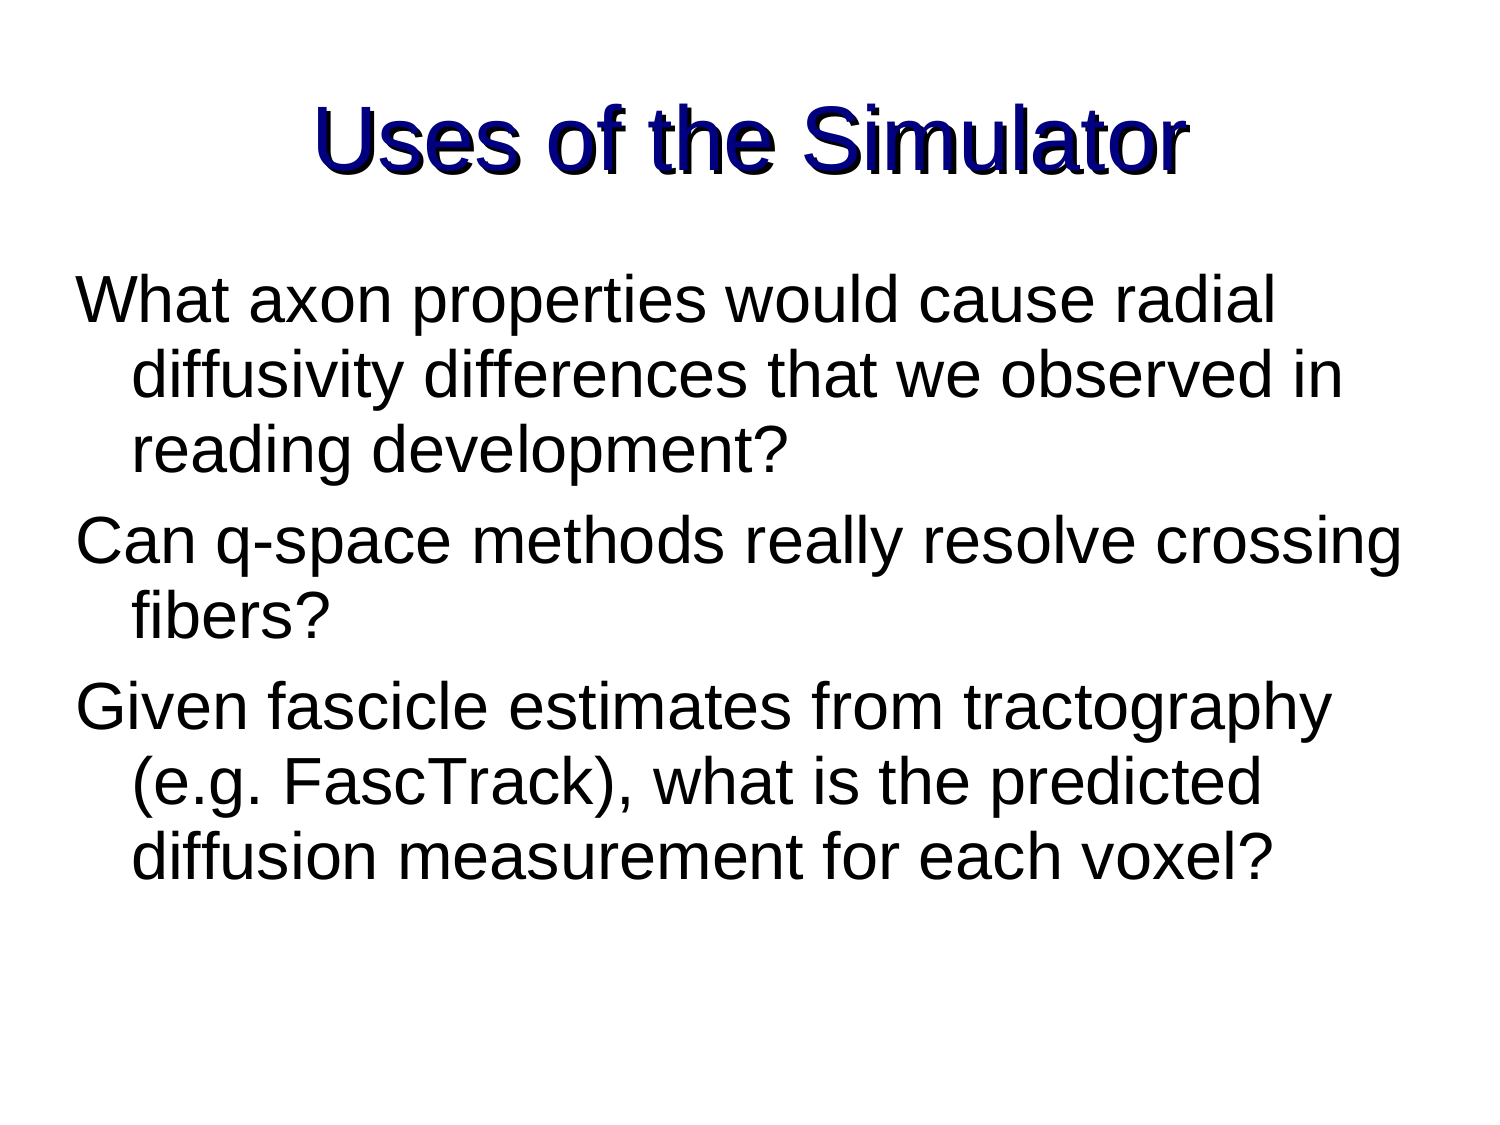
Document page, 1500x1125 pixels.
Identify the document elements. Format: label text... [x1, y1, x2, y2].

title Uses of the Simulator [75, 52, 1426, 226]
list What axon properties would cause radial diffusivity differences that we observed in reading development? Can q-space methods really resolve crossing fibers? Given fascicle estimates from tractography (e.g. FascTrack), what is the predicted diffusion measurement for each voxel? [75, 262, 1426, 991]
